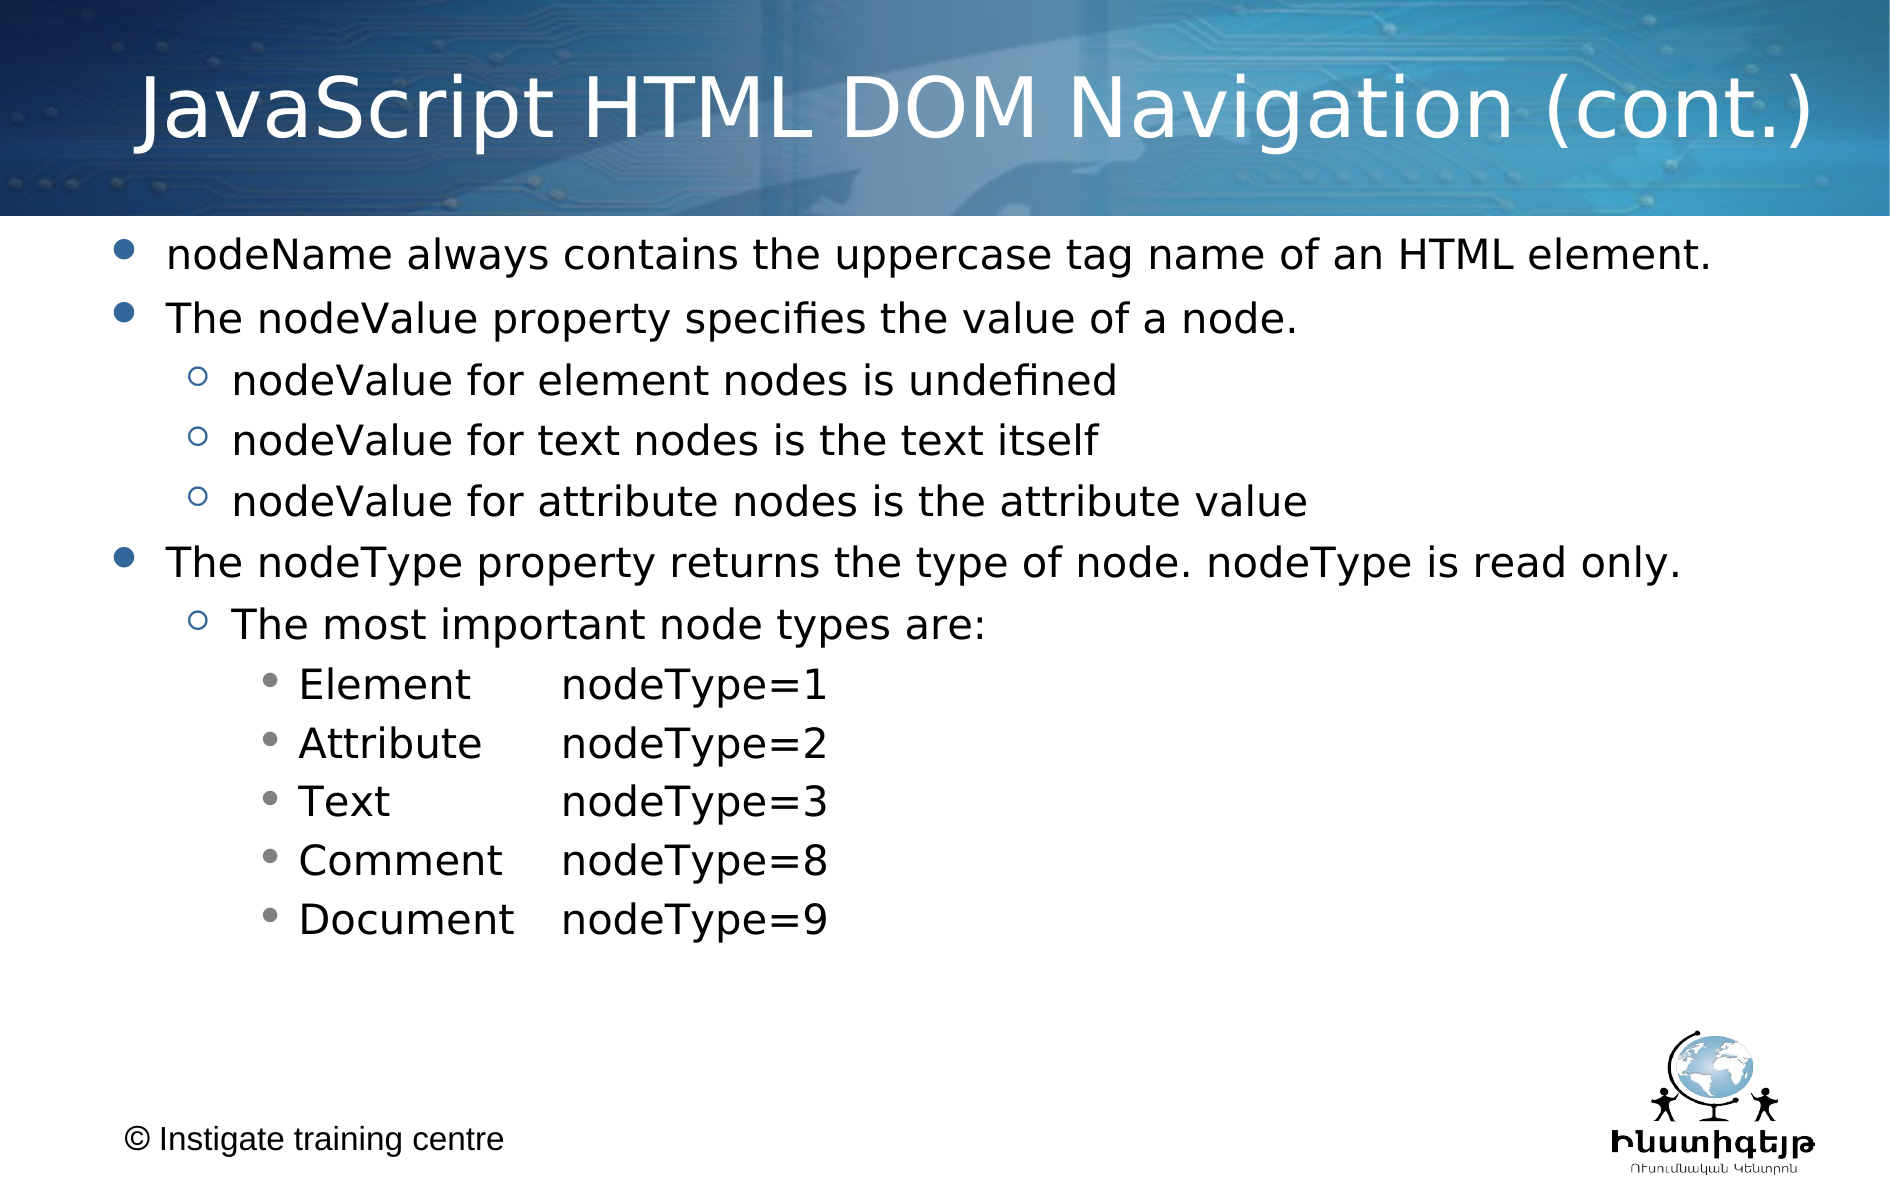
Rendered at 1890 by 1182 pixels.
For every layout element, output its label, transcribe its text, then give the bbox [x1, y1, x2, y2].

picture [1612, 1030, 1815, 1175]
text_box JavaScript HTML DOM Navigation (cont.) [138, 82, 1890, 87]
list nodeName always contains the uppercase tag name of an HTML element. The nodeValue property specifies the value of a node. nodeValue for element nodes is undefined nodeValue for text nodes is the text itself nodeValue for attribute nodes is the attribute value The nodeType property returns the type of node. nodeType is read only. The most important node types are: Element nodeType=1 Attribute nodeType=2 Text nodeType=3 Comment nodeType=8 Document nodeType=9 [110, 235, 1801, 259]
picture [0, 0, 1890, 216]
